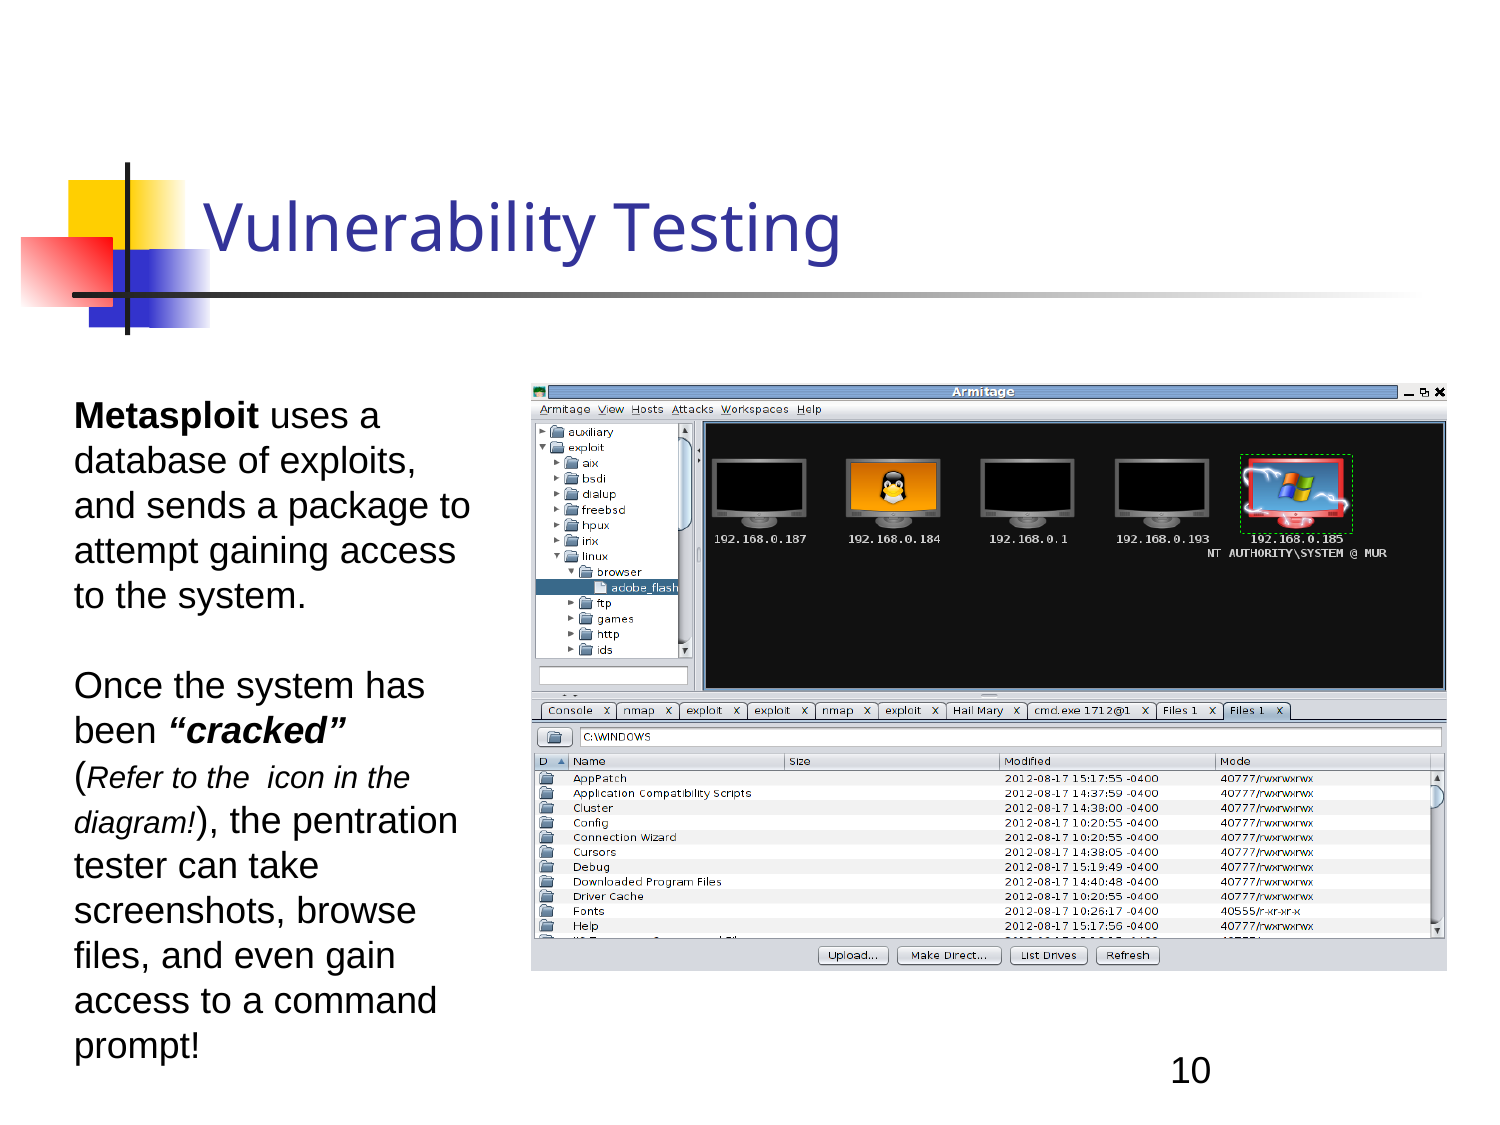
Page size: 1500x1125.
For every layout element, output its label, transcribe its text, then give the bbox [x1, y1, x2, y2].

text_box Metasploit uses a database of exploits, and sends a package to attempt gaining access to the system. Once the system has been “cracked” (Refer to the icon in the diagram!), the pentration tester can take screenshots, browse files, and even gain access to a command prompt! [59, 383, 502, 1074]
picture [531, 383, 1447, 971]
title Vulnerability Testing [188, 35, 1468, 276]
